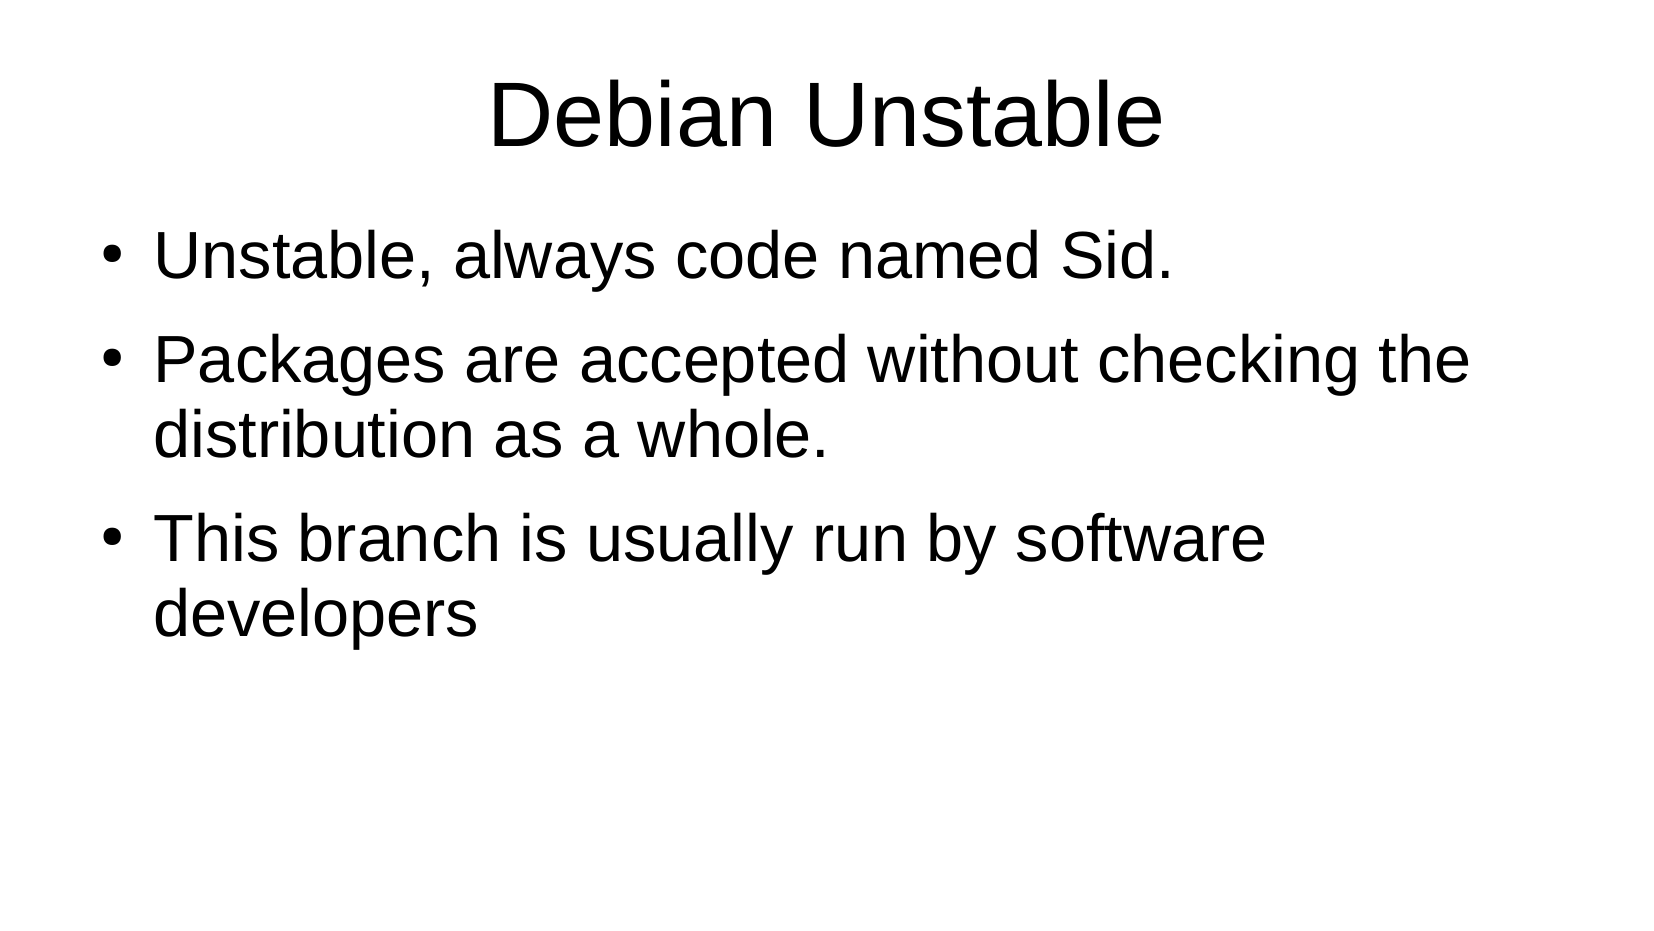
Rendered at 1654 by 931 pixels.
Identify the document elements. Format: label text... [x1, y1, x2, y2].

title Debian Unstable [82, 37, 1571, 193]
list Unstable, always code named Sid. Packages are accepted without checking the distribution as a whole. This branch is usually run by software developers [82, 217, 1571, 758]
